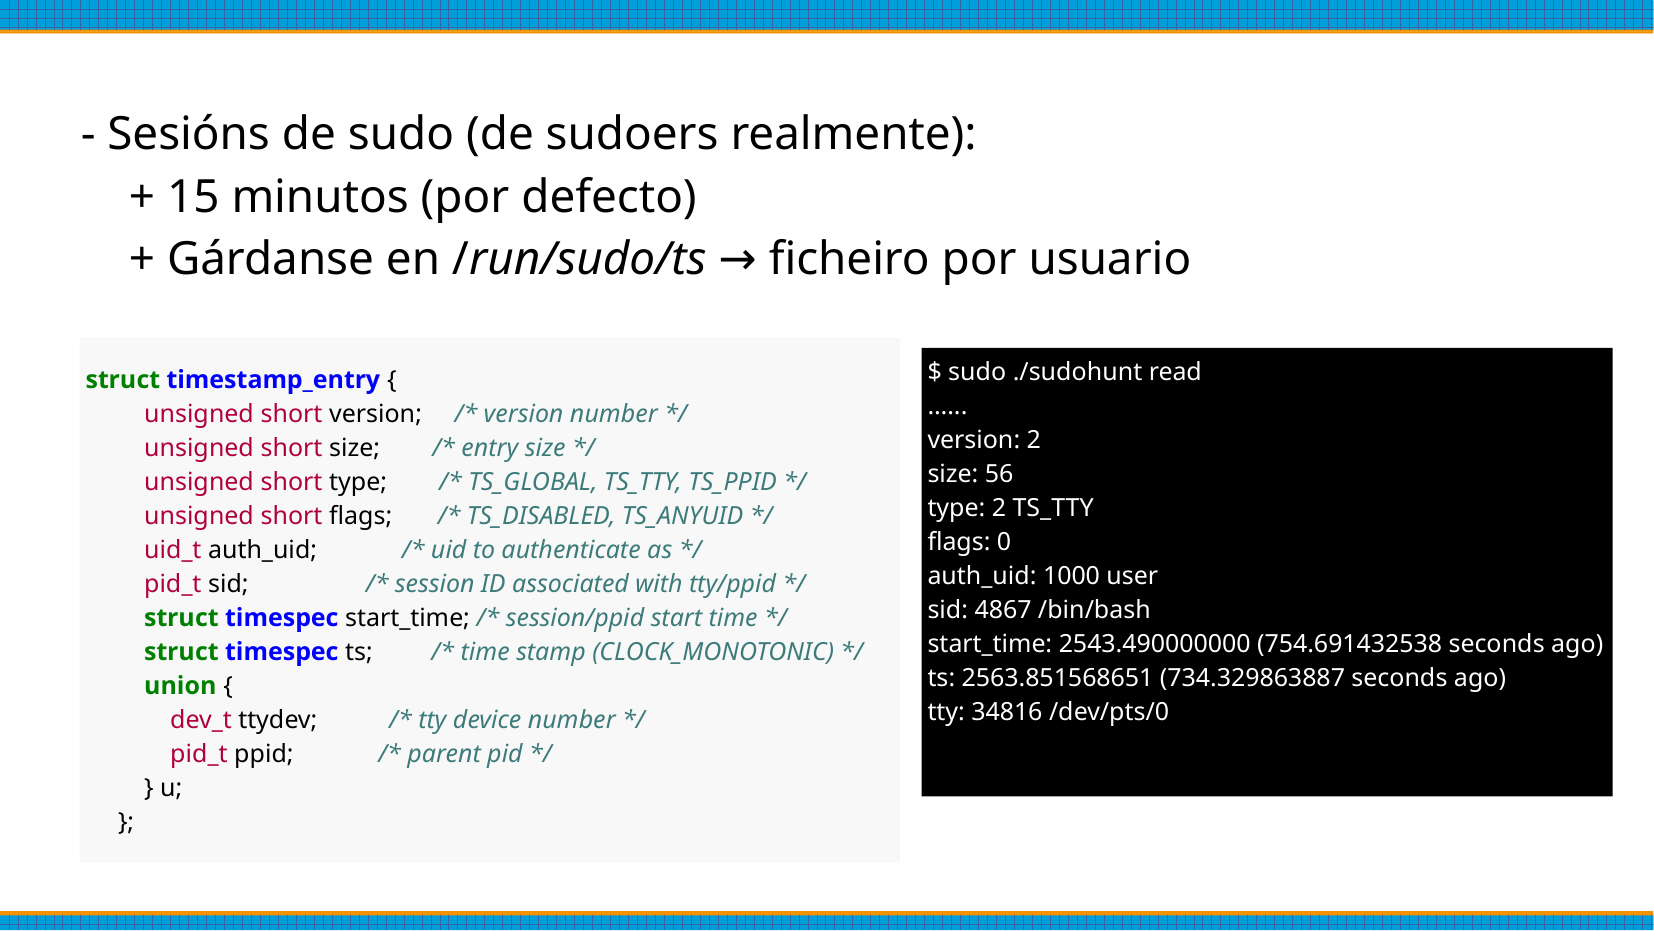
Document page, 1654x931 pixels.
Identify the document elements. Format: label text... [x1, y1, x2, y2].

text_box struct timestamp_entry { unsigned short version; /* version number */ unsigned short size; /* entry size */ unsigned short type; /* TS_GLOBAL, TS_TTY, TS_PPID */ unsigned short flags; /* TS_DISABLED, TS_ANYUID */ uid_t auth_uid; /* uid to authenticate as */ pid_t sid; /* session ID associated with tty/ppid */ struct timespec start_time; /* session/ppid start time */ struct timespec ts; /* time stamp (CLOCK_MONOTONIC) */ union { dev_t ttydev; /* tty device number */ pid_t ppid; /* parent pid */ } u; }; [79, 337, 901, 863]
text_box $ sudo ./sudohunt read …... version: 2 size: 56 type: 2 TS_TTY flags: 0 auth_uid: 1000 user sid: 4867 /bin/bash start_time: 2543.490000000 (754.691432538 seconds ago) ts: 2563.851568651 (734.329863887 seconds ago) tty: 34816 /dev/pts/0 [921, 347, 1613, 797]
text_box - Sesións de sudo (de sudoers realmente): + 15 minutos (por defecto) + Gárdanse en /run/sudo/ts → ficheiro por usuario [75, 51, 1201, 338]
